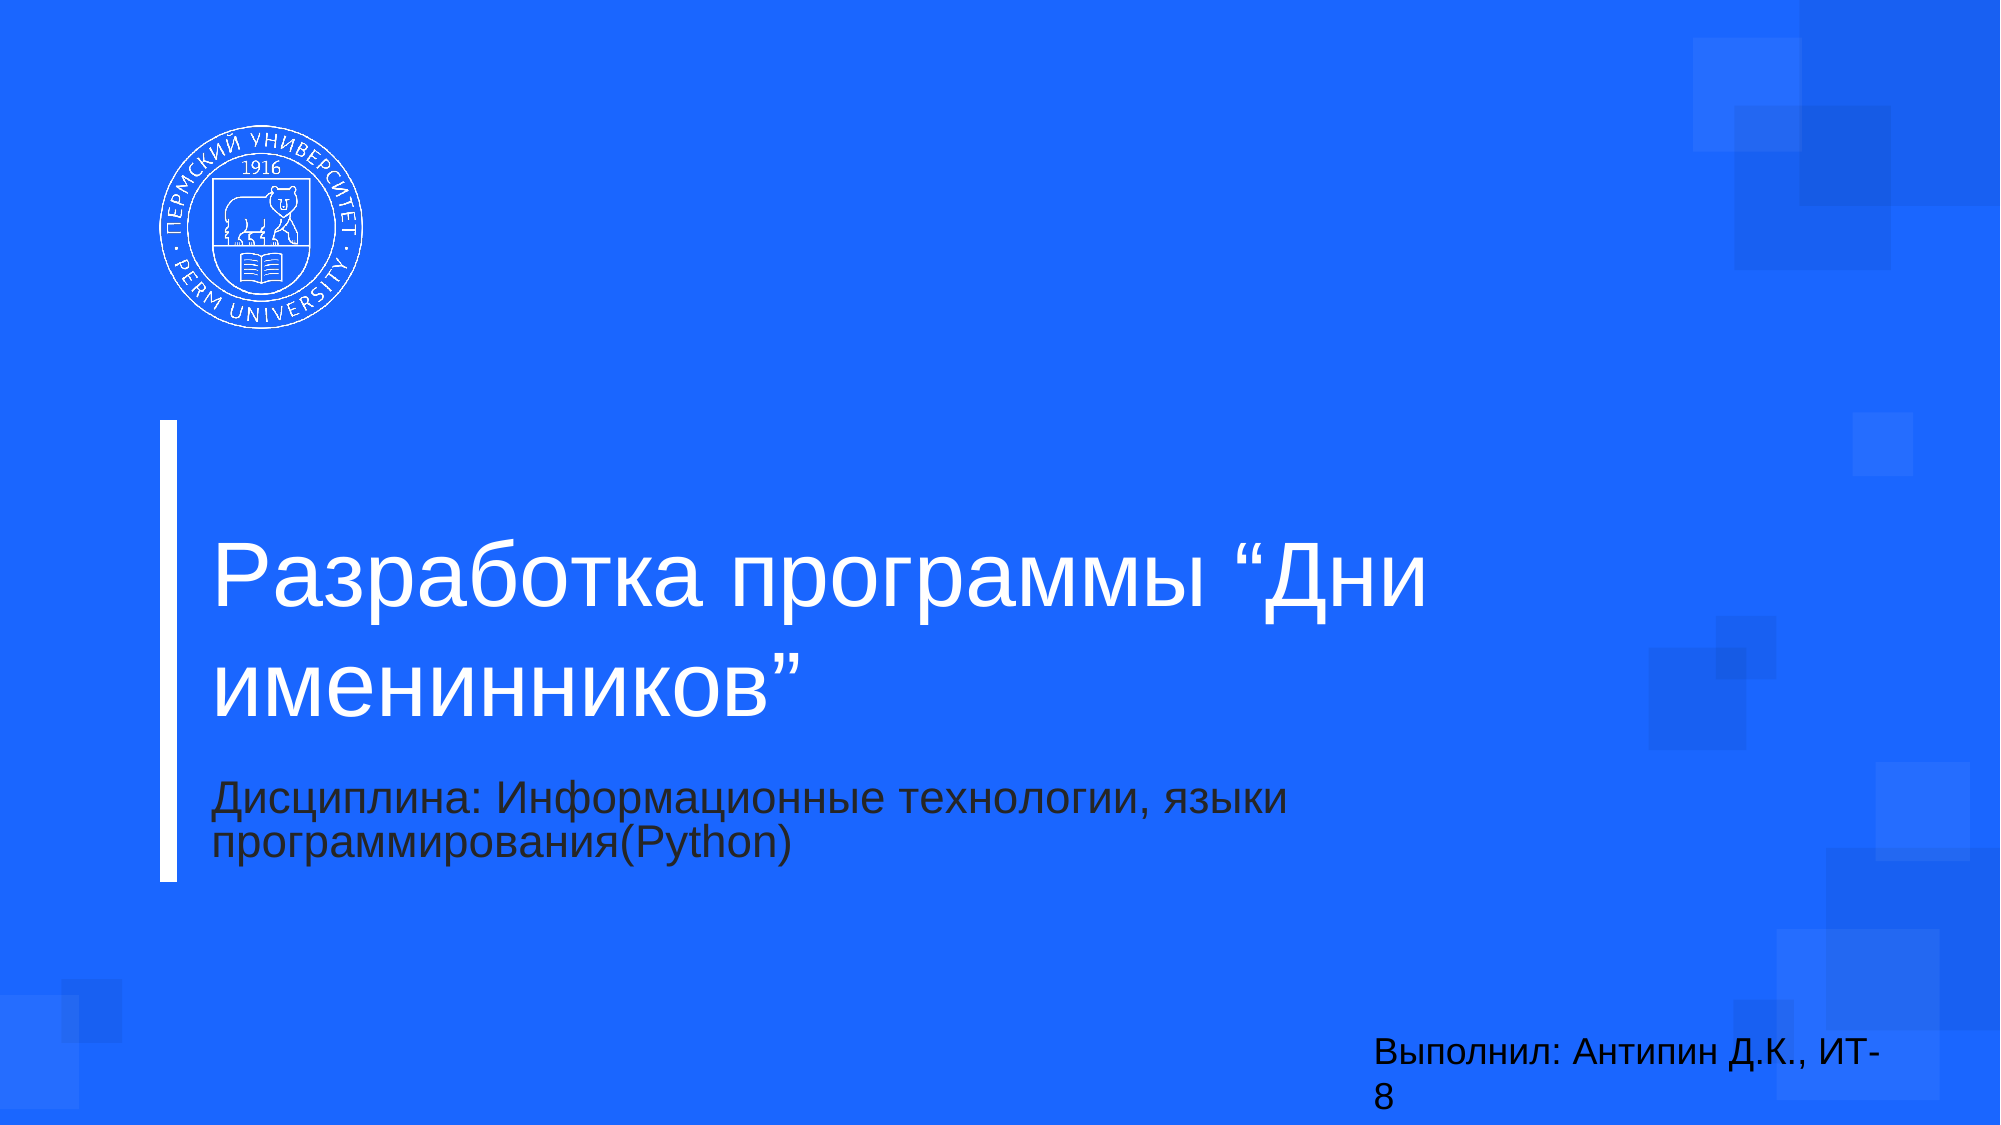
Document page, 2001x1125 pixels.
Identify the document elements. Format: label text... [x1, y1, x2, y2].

title Разработка программы “Дни именинников” [203, 468, 1704, 743]
text_box Выполнил: Антипин Д.К., ИТ-8 Преподаватель: Шилина А.В. [1358, 1019, 1917, 1125]
list Дисциплина: Информационные технологии, языки программирования(Python) [203, 771, 1704, 883]
